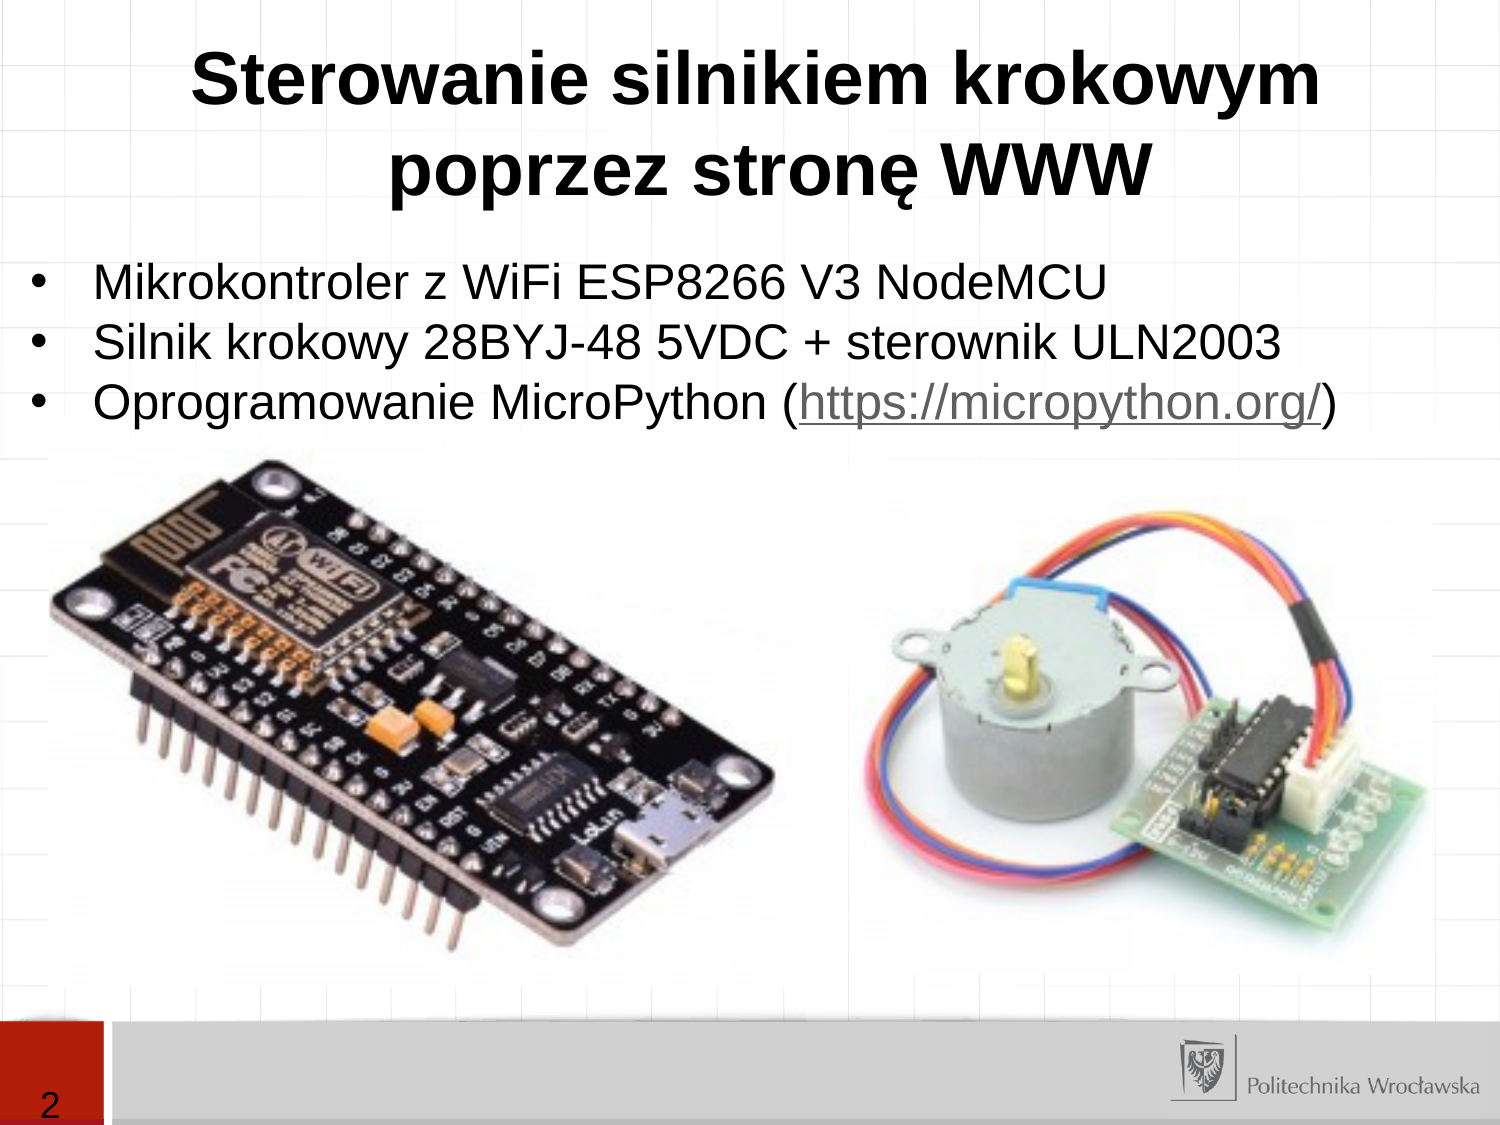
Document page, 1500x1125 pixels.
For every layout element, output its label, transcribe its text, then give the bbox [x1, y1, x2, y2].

list Sterowanie silnikiem krokowym poprzez stronę WWW [19, 20, 1481, 220]
list Mikrokontroler z WiFi ESP8266 V3 NodeMCU Silnik krokowy 28BYJ-48 5VDC + sterownik ULN2003 Oprogramowanie MicroPython (https://micropython.org/) [17, 242, 1480, 1000]
picture [0, 0, 1500, 1125]
